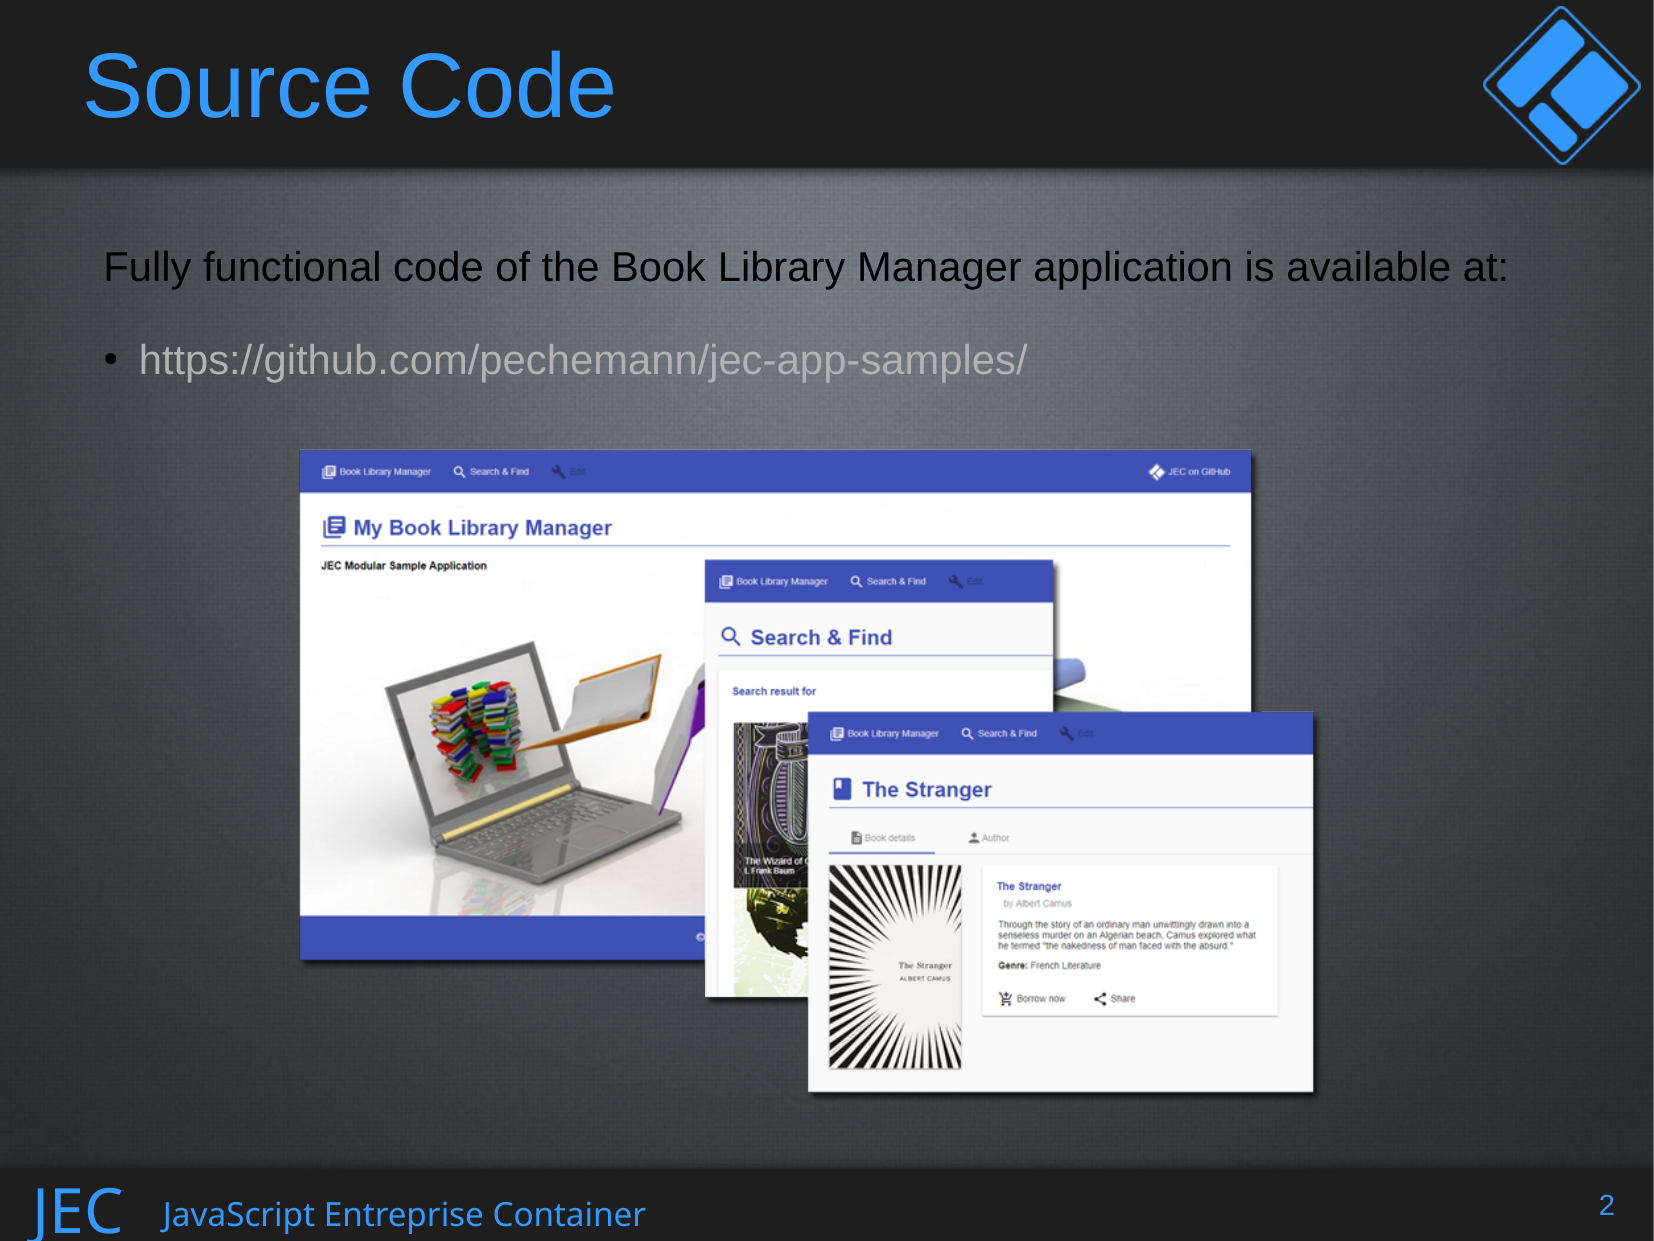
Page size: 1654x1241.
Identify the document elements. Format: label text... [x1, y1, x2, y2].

text_box 2 [744, 1181, 1630, 1229]
title Source Code [82, 23, 1441, 147]
text_box JEC [17, 1159, 149, 1241]
picture [0, 0, 1654, 1241]
text_box JavaScript Entreprise Container [148, 1183, 651, 1241]
text_box Fully functional code of the Book Library Manager application is available at: https://github.com/pechemann/jec-app-samples/ [88, 236, 1565, 396]
